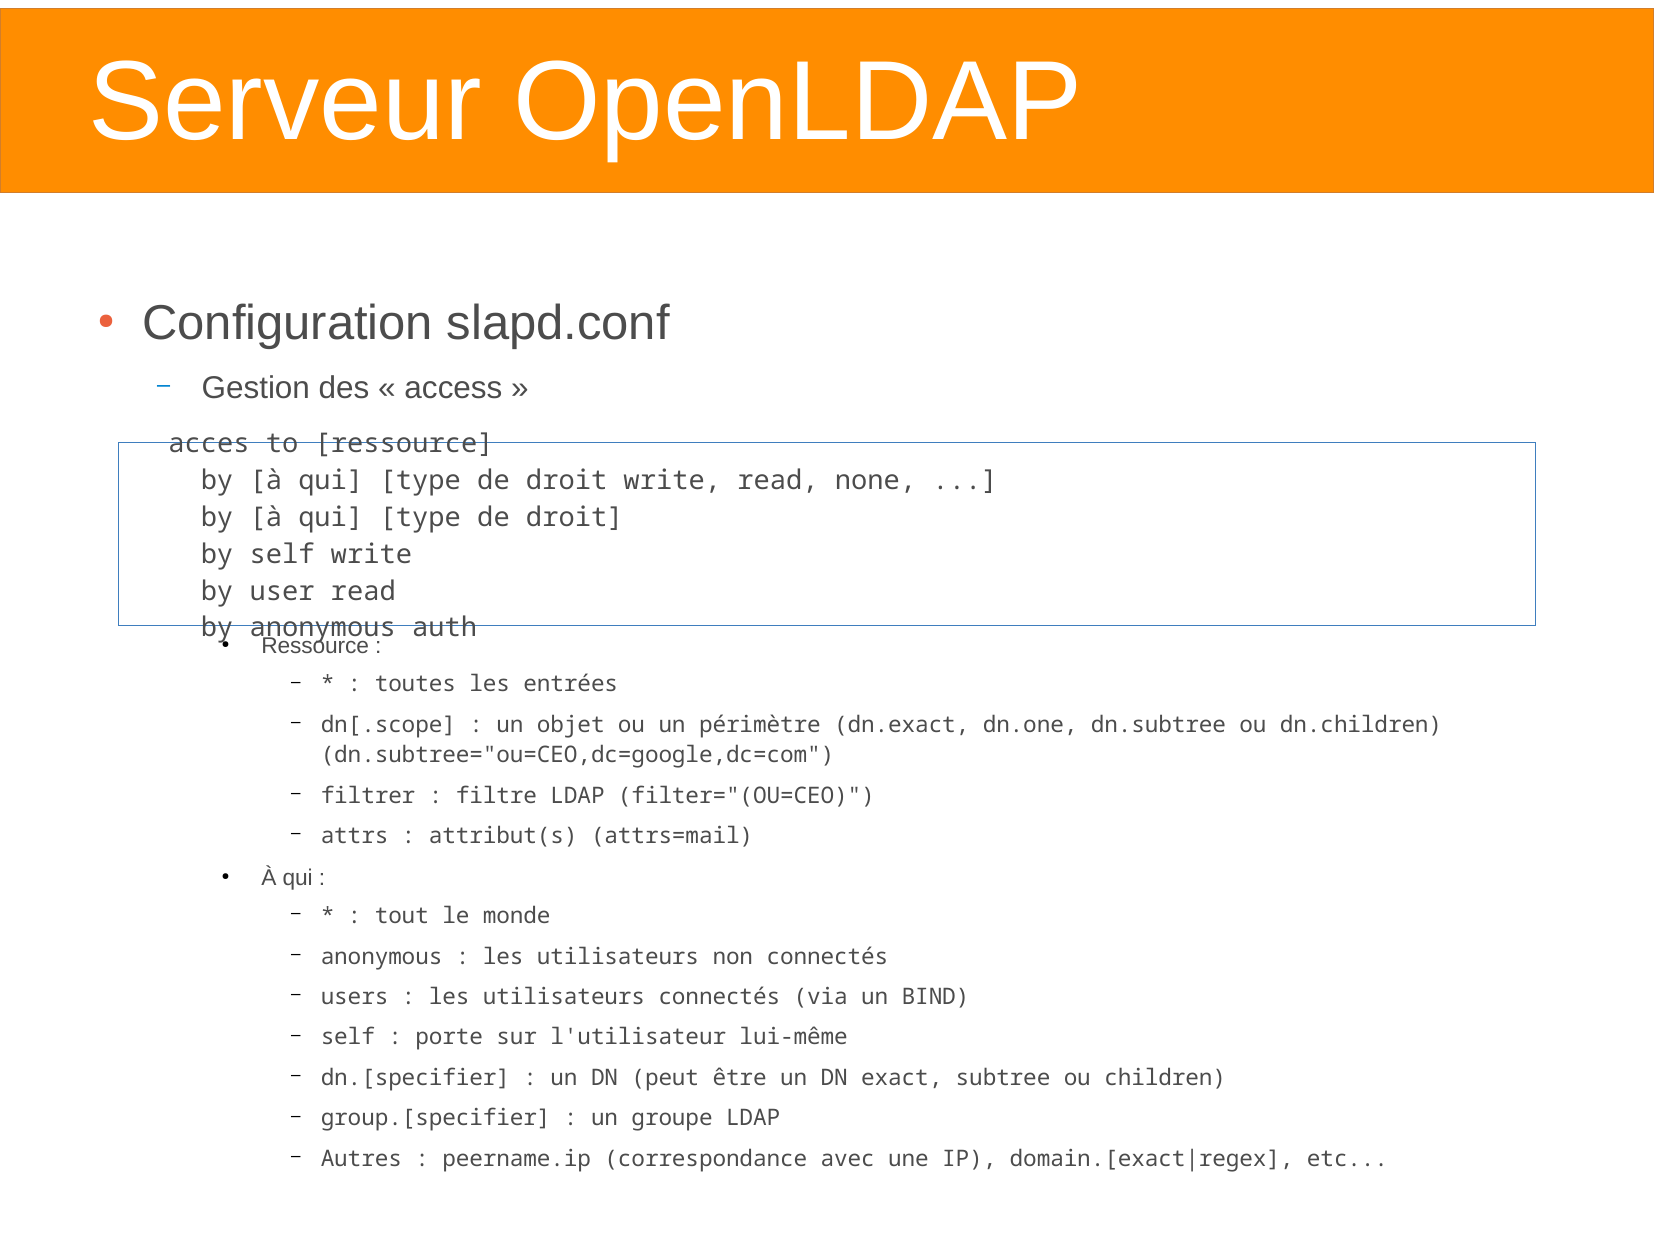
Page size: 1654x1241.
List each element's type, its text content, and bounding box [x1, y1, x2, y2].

title Serveur OpenLDAP [0, 8, 1654, 193]
text_box acces to [ressource] by [à qui] [type de droit write, read, none, ...] by [à qui] [type de droit] by self write by user read by anonymous auth [118, 442, 1536, 626]
list Configuration slapd.conf Gestion des « access » Ressource : * : toutes les entrées dn[.scope] : un objet ou un périmètre (dn.exact, dn.one, dn.subtree ou dn.children) (dn.subtree="ou=CEO,dc=google,dc=com") filtrer : filtre LDAP (filter="(OU=CEO)") attrs : attribut(s) (attrs=mail) À qui : * : tout le monde anonymous : les utilisateurs non connectés users : les utilisateurs connectés (via un BIND) self : porte sur l'utilisateur lui-même dn.[specifier] : un DN (peut être un DN exact, subtree ou children) group.[specifier] : un groupe LDAP Autres : peername.ip (correspondance avec une IP), domain.[exact|regex], etc... [82, 295, 1571, 1182]
